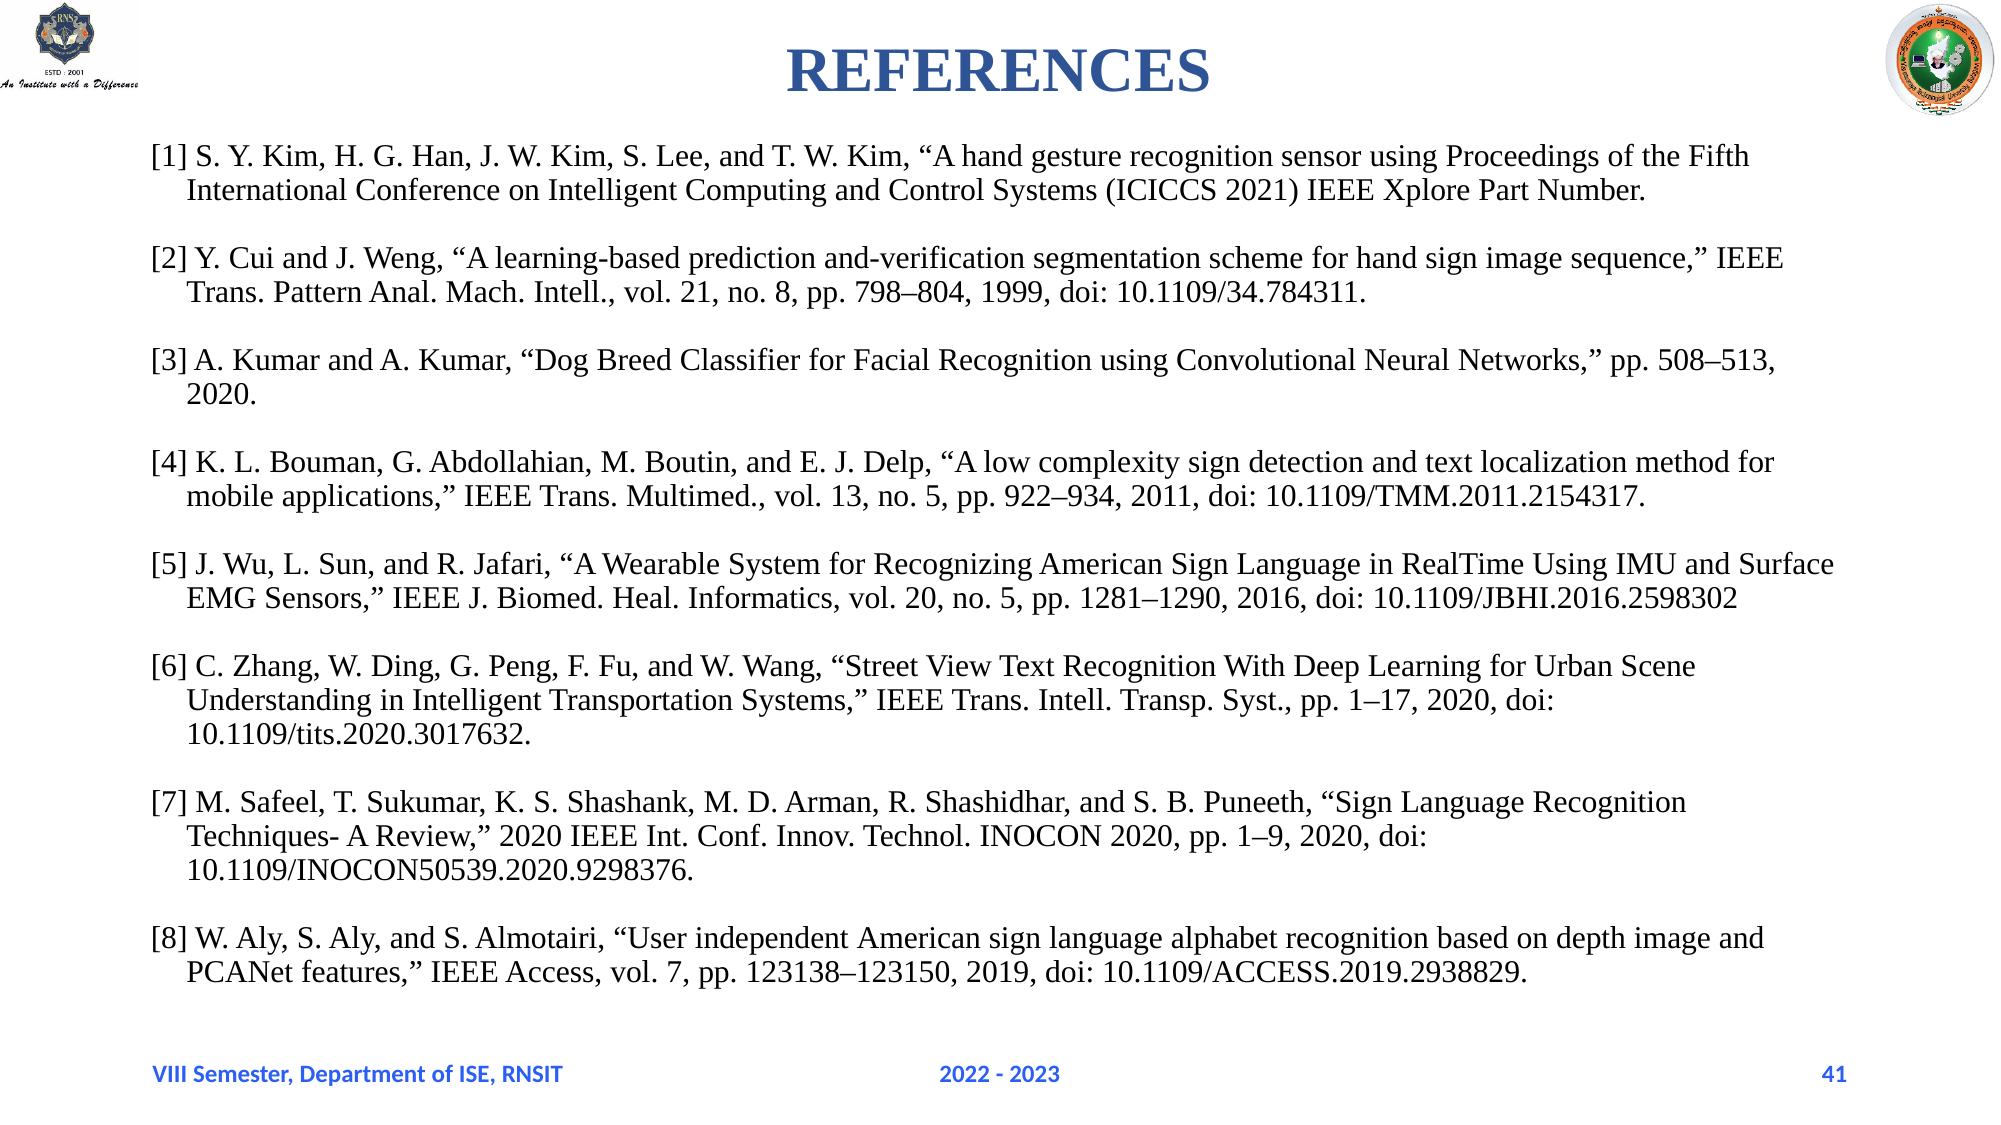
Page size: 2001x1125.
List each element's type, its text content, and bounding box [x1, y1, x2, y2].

picture [1882, 2, 1997, 117]
picture [0, 0, 138, 90]
slide_number <number> [1412, 1042, 1863, 1103]
slide_number VIII Semester, Department of ISE, RNSIT [137, 1042, 662, 1103]
footer 2022 - 2023 [662, 1042, 1338, 1103]
list REFERENCES [1] S. Y. Kim, H. G. Han, J. W. Kim, S. Lee, and T. W. Kim, “A hand gesture recognition sensor using Proceedings of the Fifth International Conference on Intelligent Computing and Control Systems (ICICCS 2021) IEEE Xplore Part Number. [2] Y. Cui and J. Weng, “A learning-based prediction and-verification segmentation scheme for hand sign image sequence,” IEEE Trans. Pattern Anal. Mach. Intell., vol. 21, no. 8, pp. 798–804, 1999, doi: 10.1109/34.784311. [3] A. Kumar and A. Kumar, “Dog Breed Classifier for Facial Recognition using Convolutional Neural Networks,” pp. 508–513, 2020. [4] K. L. Bouman, G. Abdollahian, M. Boutin, and E. J. Delp, “A low complexity sign detection and text localization method for mobile applications,” IEEE Trans. Multimed., vol. 13, no. 5, pp. 922–934, 2011, doi: 10.1109/TMM.2011.2154317. [5] J. Wu, L. Sun, and R. Jafari, “A Wearable System for Recognizing American Sign Language in RealTime Using IMU and Surface EMG Sensors,” IEEE J. Biomed. Heal. Informatics, vol. 20, no. 5, pp. 1281–1290, 2016, doi: 10.1109/JBHI.2016.2598302 [6] C. Zhang, W. Ding, G. Peng, F. Fu, and W. Wang, “Street View Text Recognition With Deep Learning for Urban Scene Understanding in Intelligent Transportation Systems,” IEEE Trans. Intell. Transp. Syst., pp. 1–17, 2020, doi: 10.1109/tits.2020.3017632. [7] M. Safeel, T. Sukumar, K. S. Shashank, M. D. Arman, R. Shashidhar, and S. B. Puneeth, “Sign Language Recognition Techniques- A Review,” 2020 IEEE Int. Conf. Innov. Technol. INOCON 2020, pp. 1–9, 2020, doi: 10.1109/INOCON50539.2020.9298376. [8] W. Aly, S. Aly, and S. Almotairi, “User independent American sign language alphabet recognition based on depth image and PCANet features,” IEEE Access, vol. 7, pp. 123138–123150, 2019, doi: 10.1109/ACCESS.2019.2938829. [135, 29, 1863, 1043]
